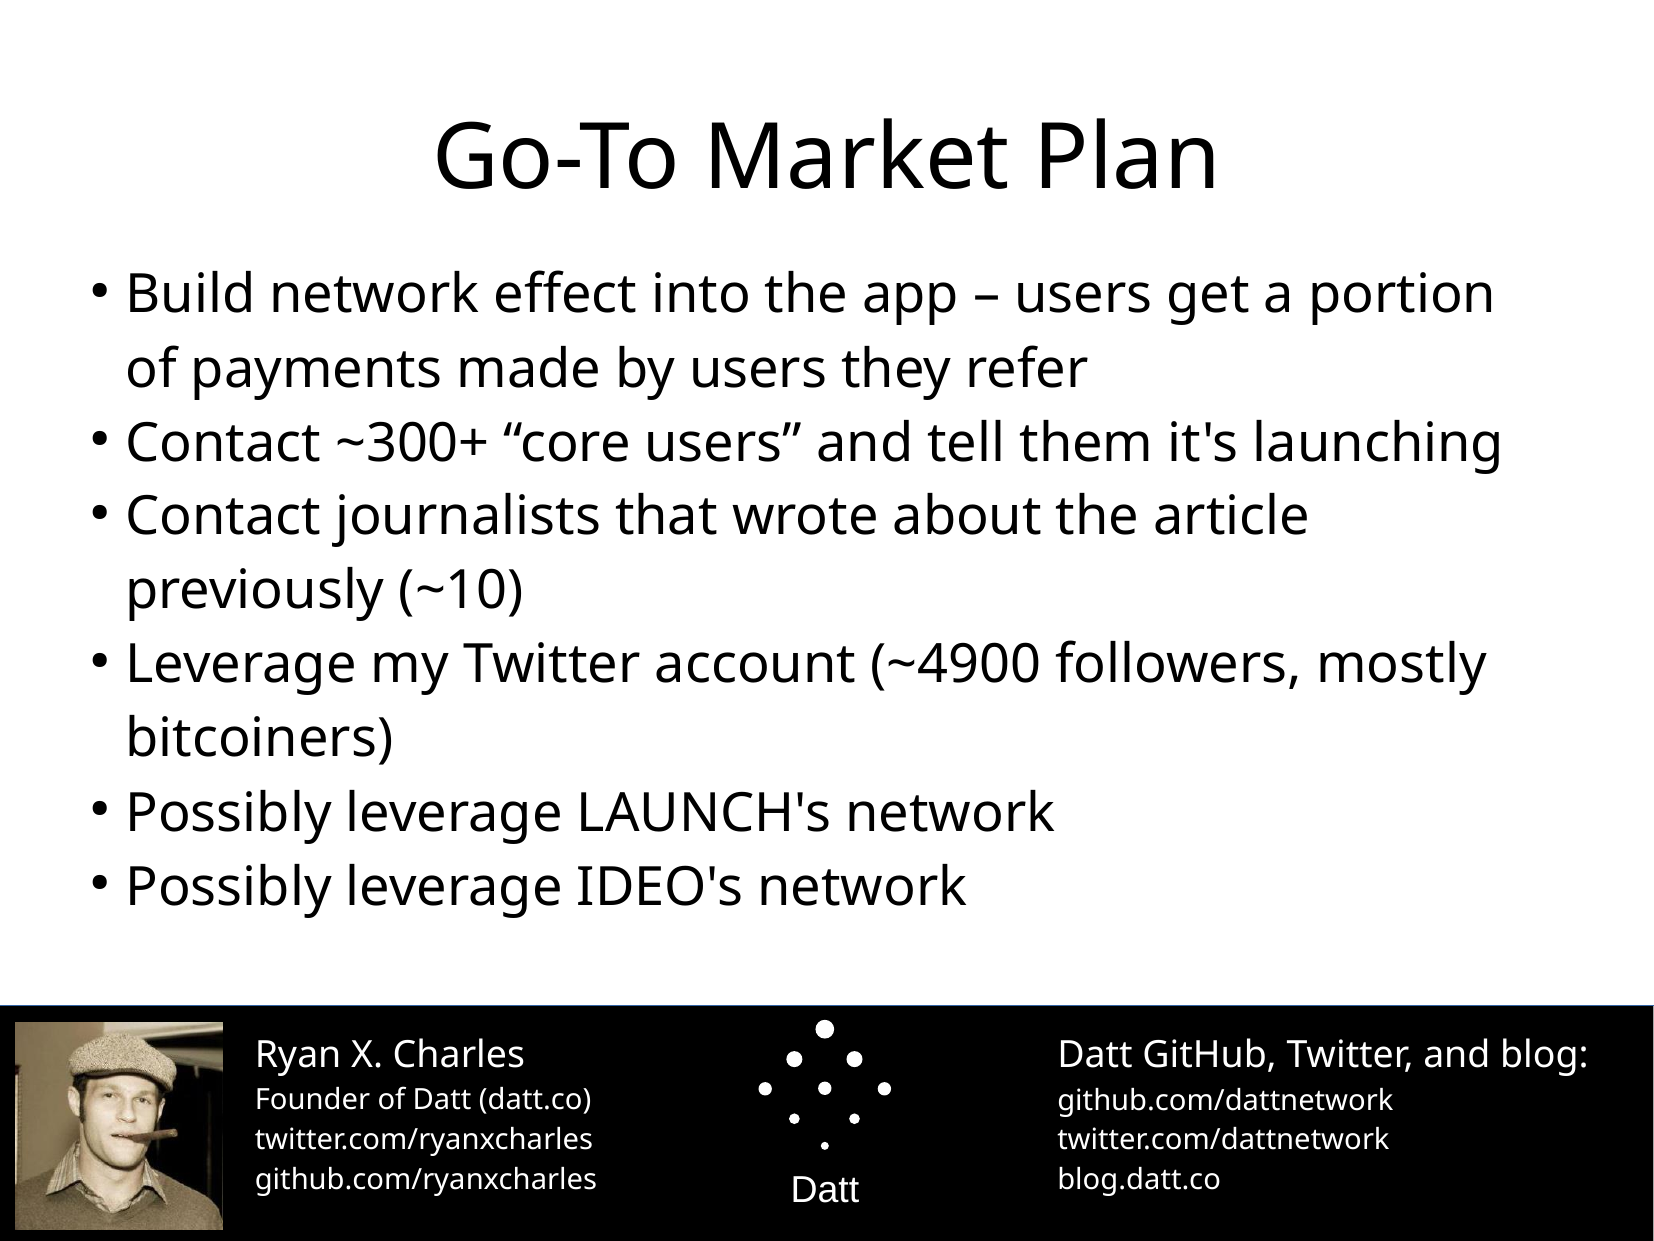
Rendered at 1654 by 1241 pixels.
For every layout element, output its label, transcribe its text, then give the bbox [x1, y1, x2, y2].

subtitle Build network effect into the app – users get a portion of payments made by users they refer Contact ~300+ “core users” and tell them it's launching Contact journalists that wrote about the article previously (~10) Leverage my Twitter account (~4900 followers, mostly bitcoiners) Possibly leverage LAUNCH's network Possibly leverage IDEO's network [90, 257, 1561, 991]
text_box Ryan X. Charles Founder of Datt (datt.co) twitter.com/ryanxcharles github.com/ryanxcharles [240, 1020, 976, 1241]
picture [757, 1017, 893, 1153]
picture [15, 1022, 223, 1231]
text_box Datt [735, 1161, 916, 1241]
text_box Datt GitHub, Twitter, and blog: github.com/dattnetwork twitter.com/dattnetwork blog.datt.co [1042, 1020, 1654, 1241]
text_box [0, 1005, 1654, 1241]
title Go-To Market Plan [82, 49, 1571, 257]
